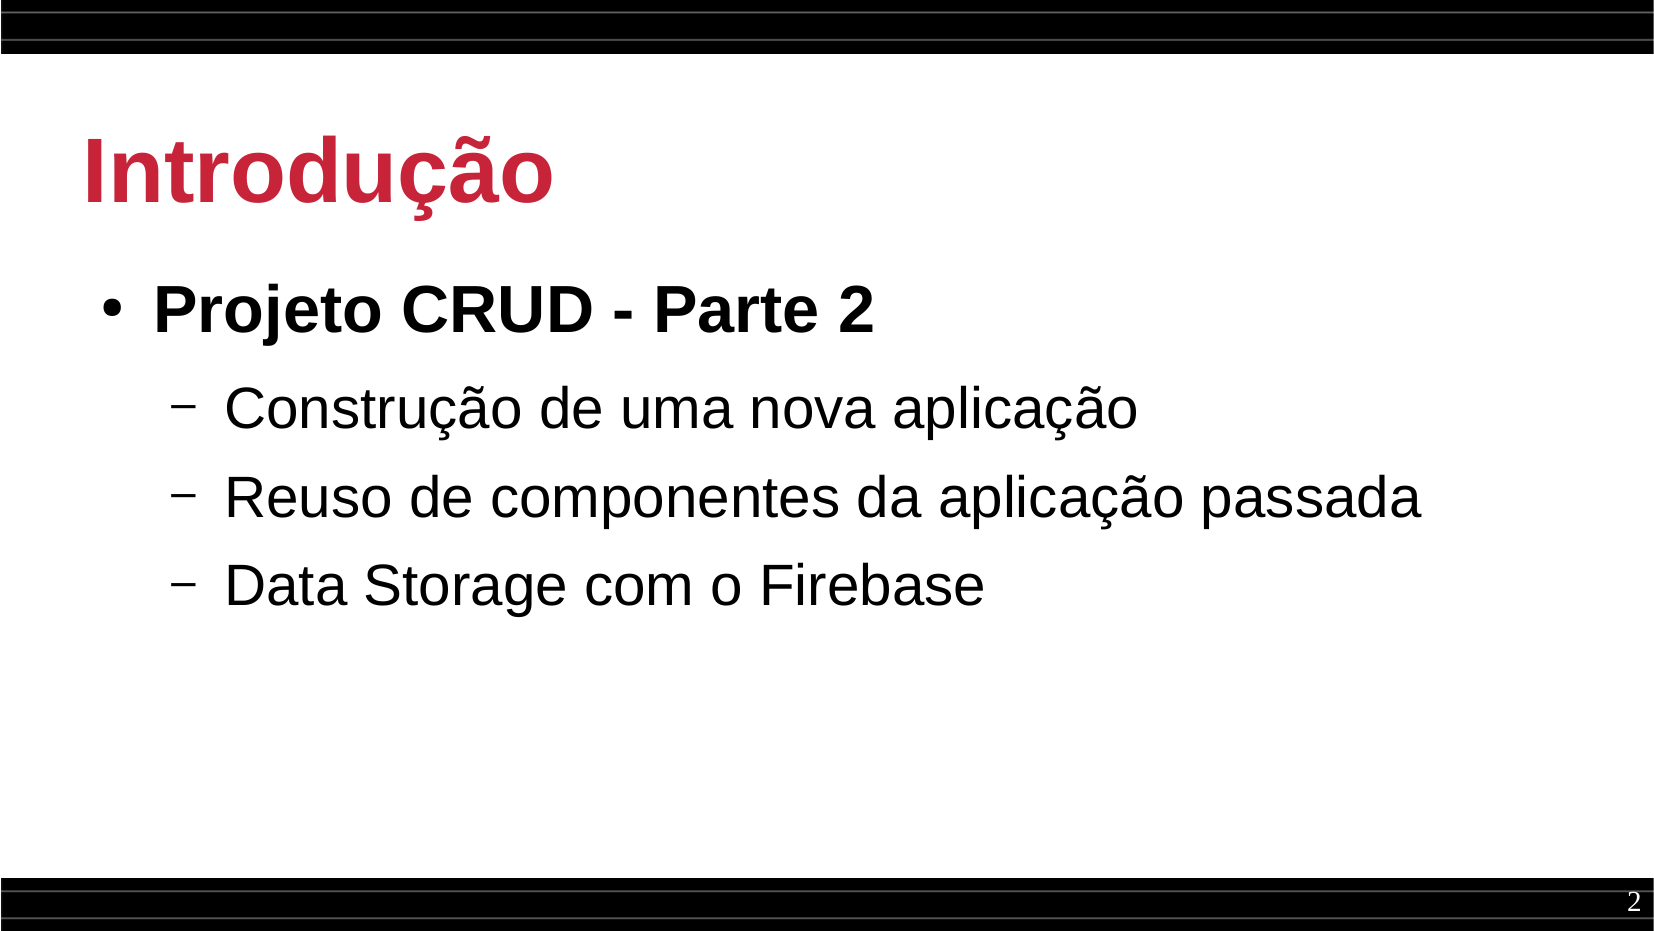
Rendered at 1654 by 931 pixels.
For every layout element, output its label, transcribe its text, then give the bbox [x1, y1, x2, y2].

title Introdução [82, 92, 1571, 249]
picture [1, 0, 1654, 54]
list Projeto CRUD - Parte 2 Construção de uma nova aplicação Reuso de componentes da aplicação passada Data Storage com o Firebase [82, 271, 1571, 851]
picture [1, 878, 1654, 931]
